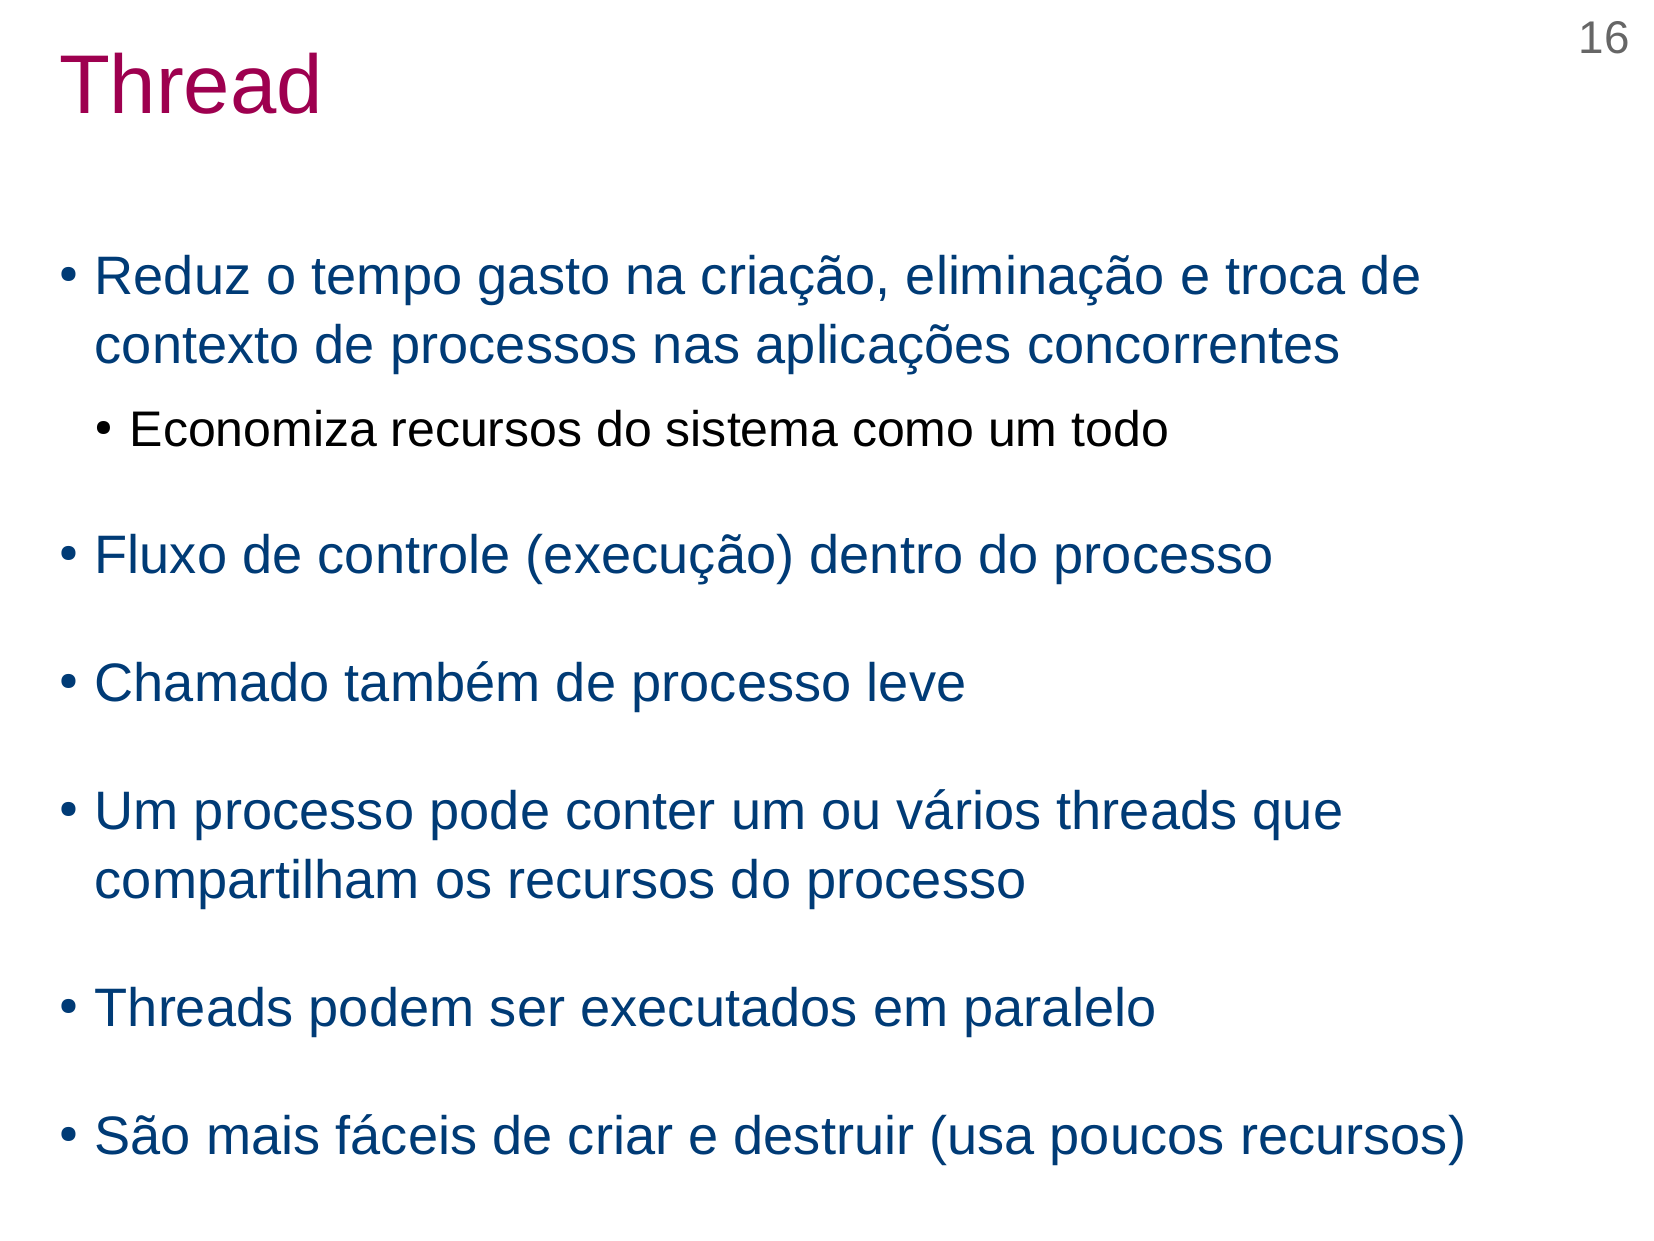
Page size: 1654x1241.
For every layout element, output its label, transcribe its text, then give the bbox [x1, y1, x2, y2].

list Reduz o tempo gasto na criação, eliminação e troca de contexto de processos nas aplicações concorrentes Economiza recursos do sistema como um todo Fluxo de controle (execução) dentro do processo Chamado também de processo leve Um processo pode conter um ou vários threads que compartilham os recursos do processo Threads podem ser executados em paralelo São mais fáceis de criar e destruir (usa poucos recursos) [59, 236, 1595, 1211]
title Thread [59, 29, 1595, 148]
